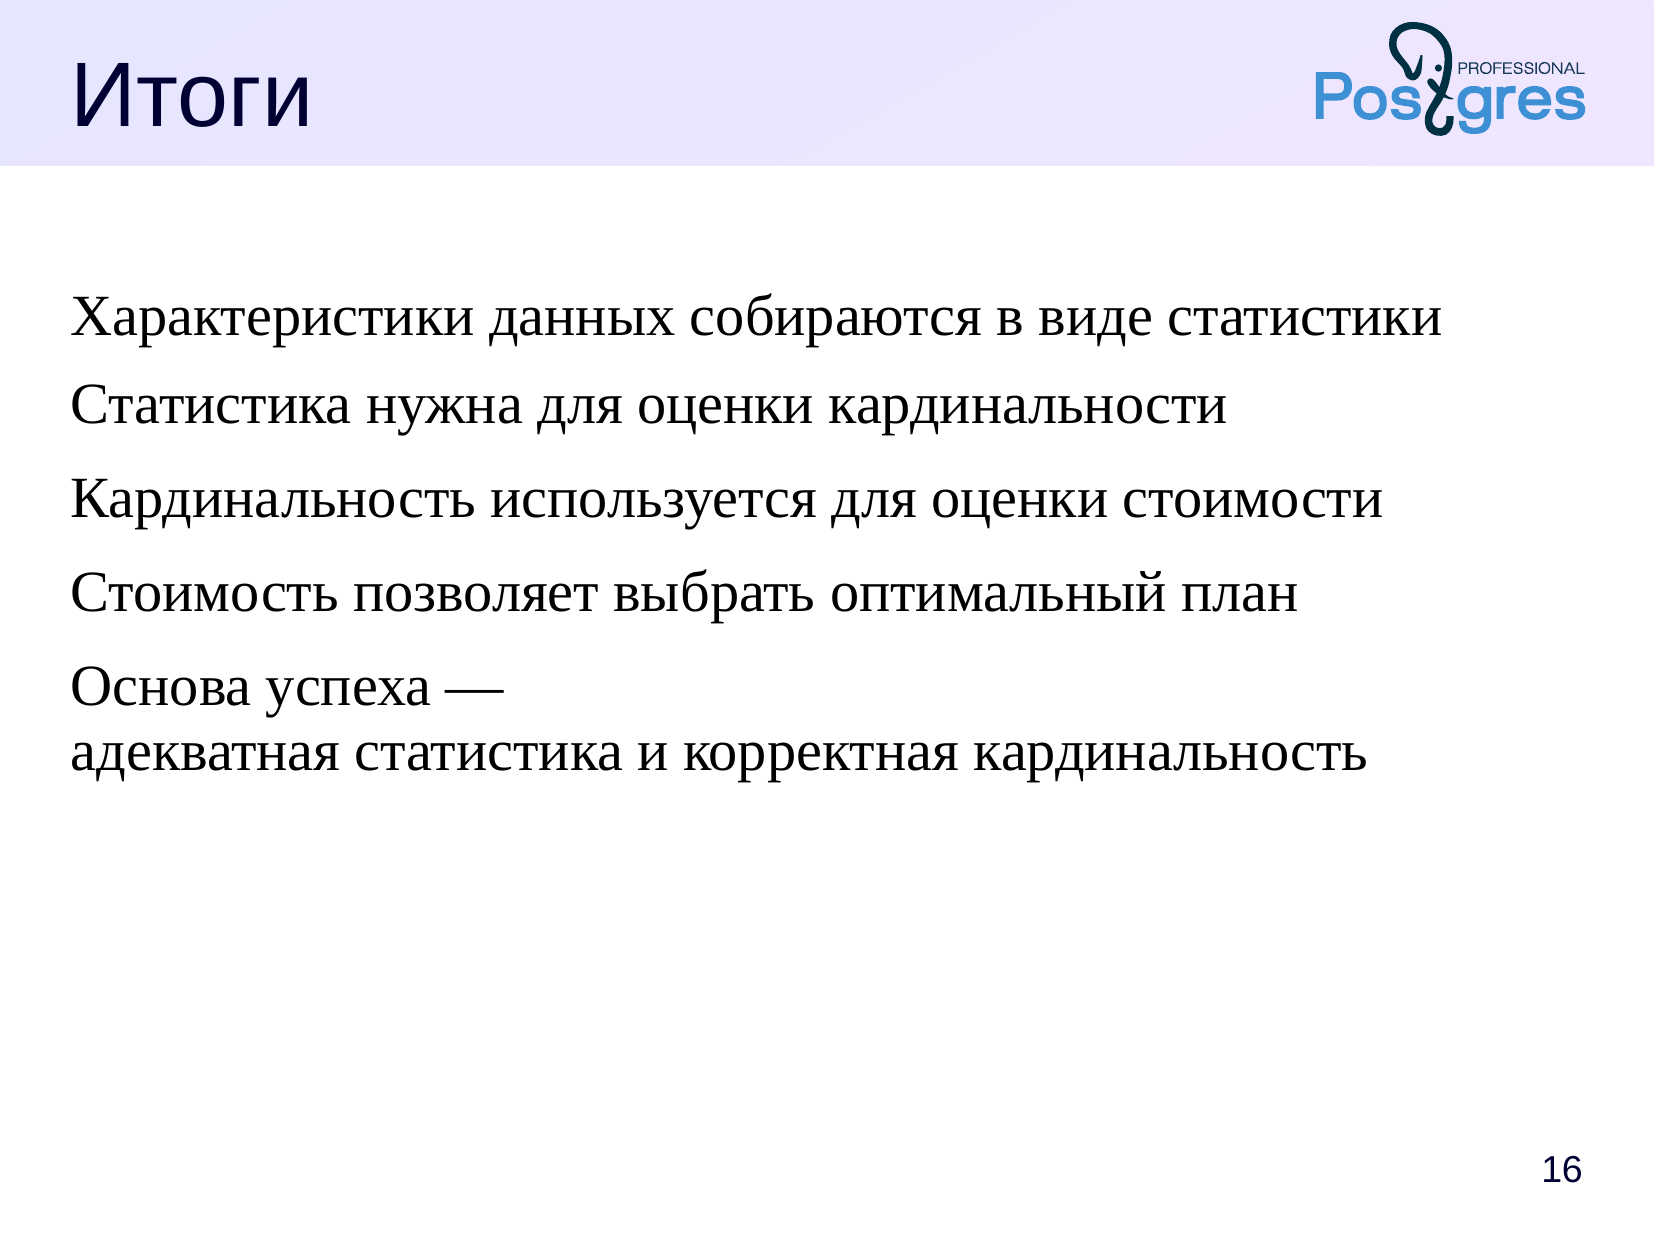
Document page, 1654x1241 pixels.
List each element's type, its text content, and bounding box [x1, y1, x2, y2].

title Итоги [70, 43, 1241, 147]
list Характеристики данных собираются в виде статистики Статистика нужна для оценки кардинальности Кардинальность используется для оценки стоимости Стоимость позволяет выбрать оптимальный план Основа успеха — адекватная статистика и корректная кардинальность [70, 283, 1583, 1134]
